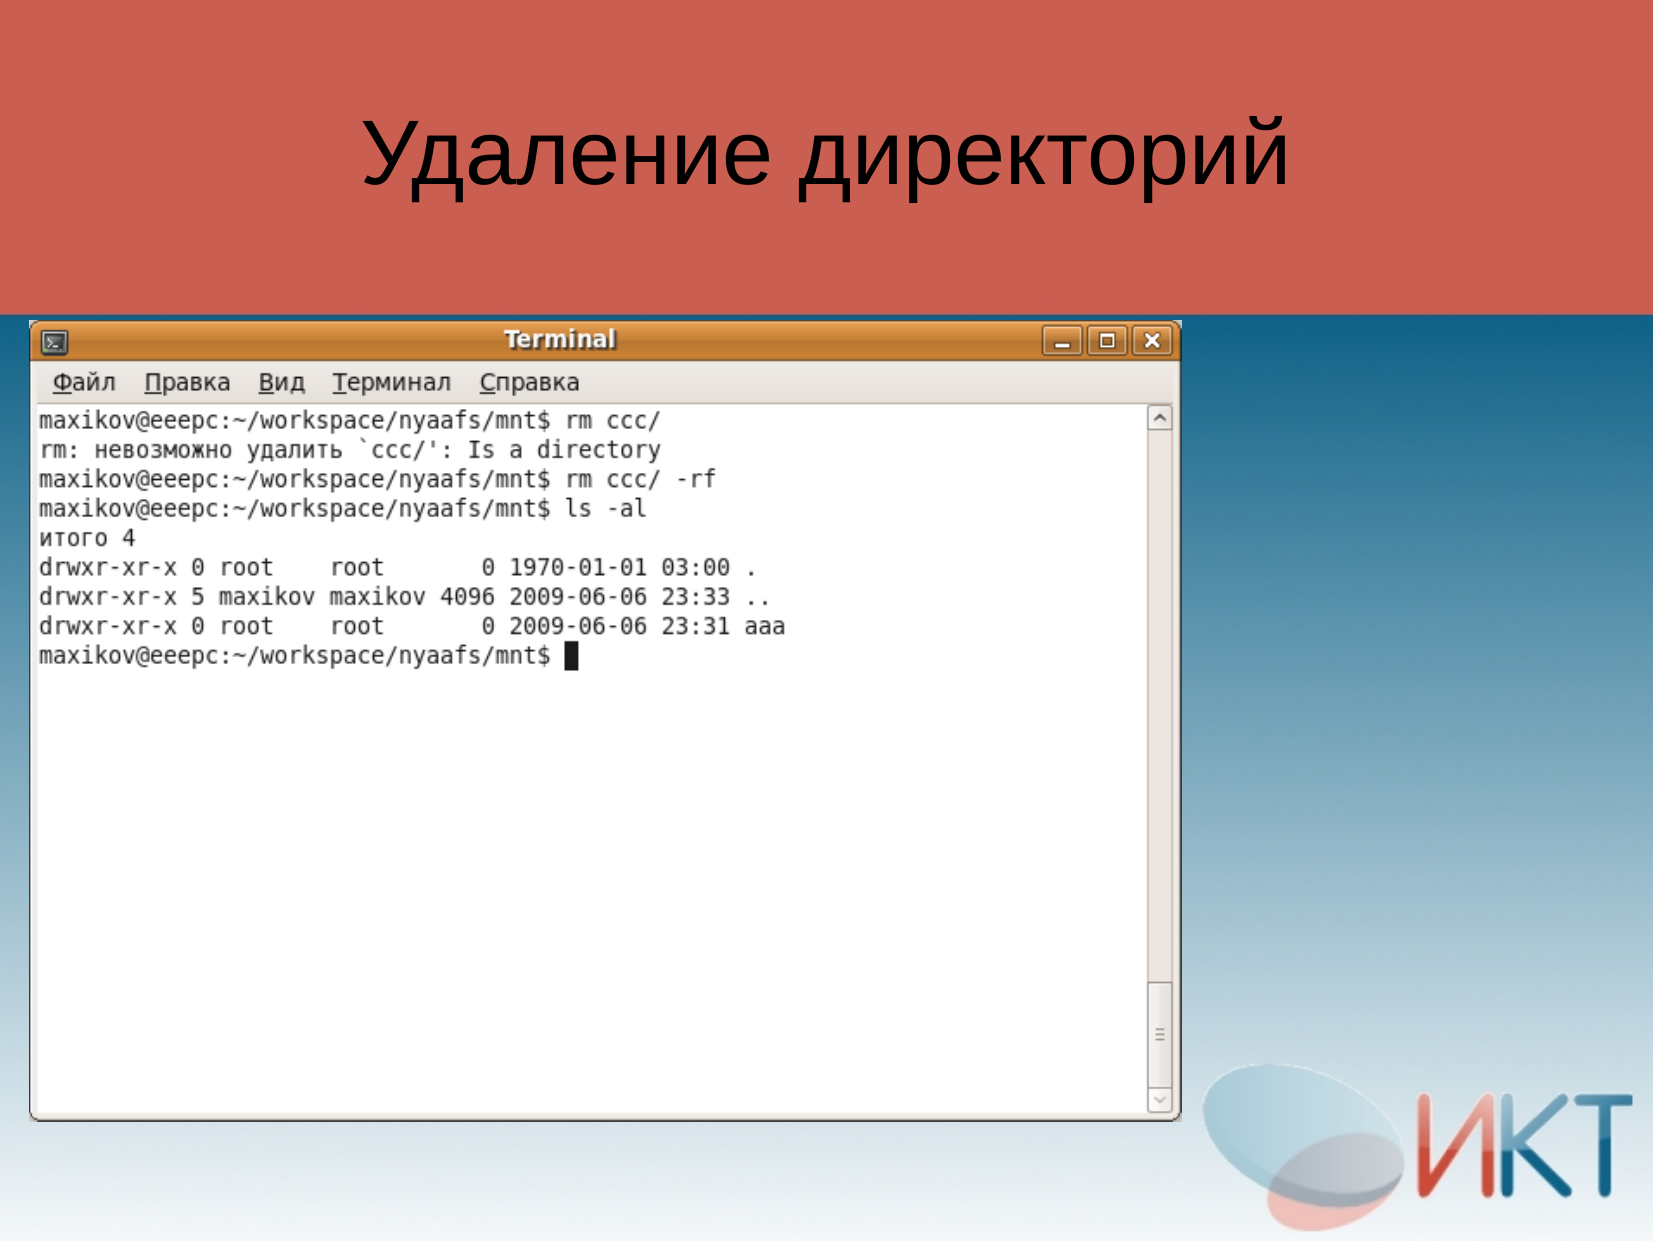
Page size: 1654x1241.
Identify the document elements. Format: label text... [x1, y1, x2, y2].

title Удаление директорий [82, 49, 1571, 257]
picture [0, 0, 1653, 1241]
